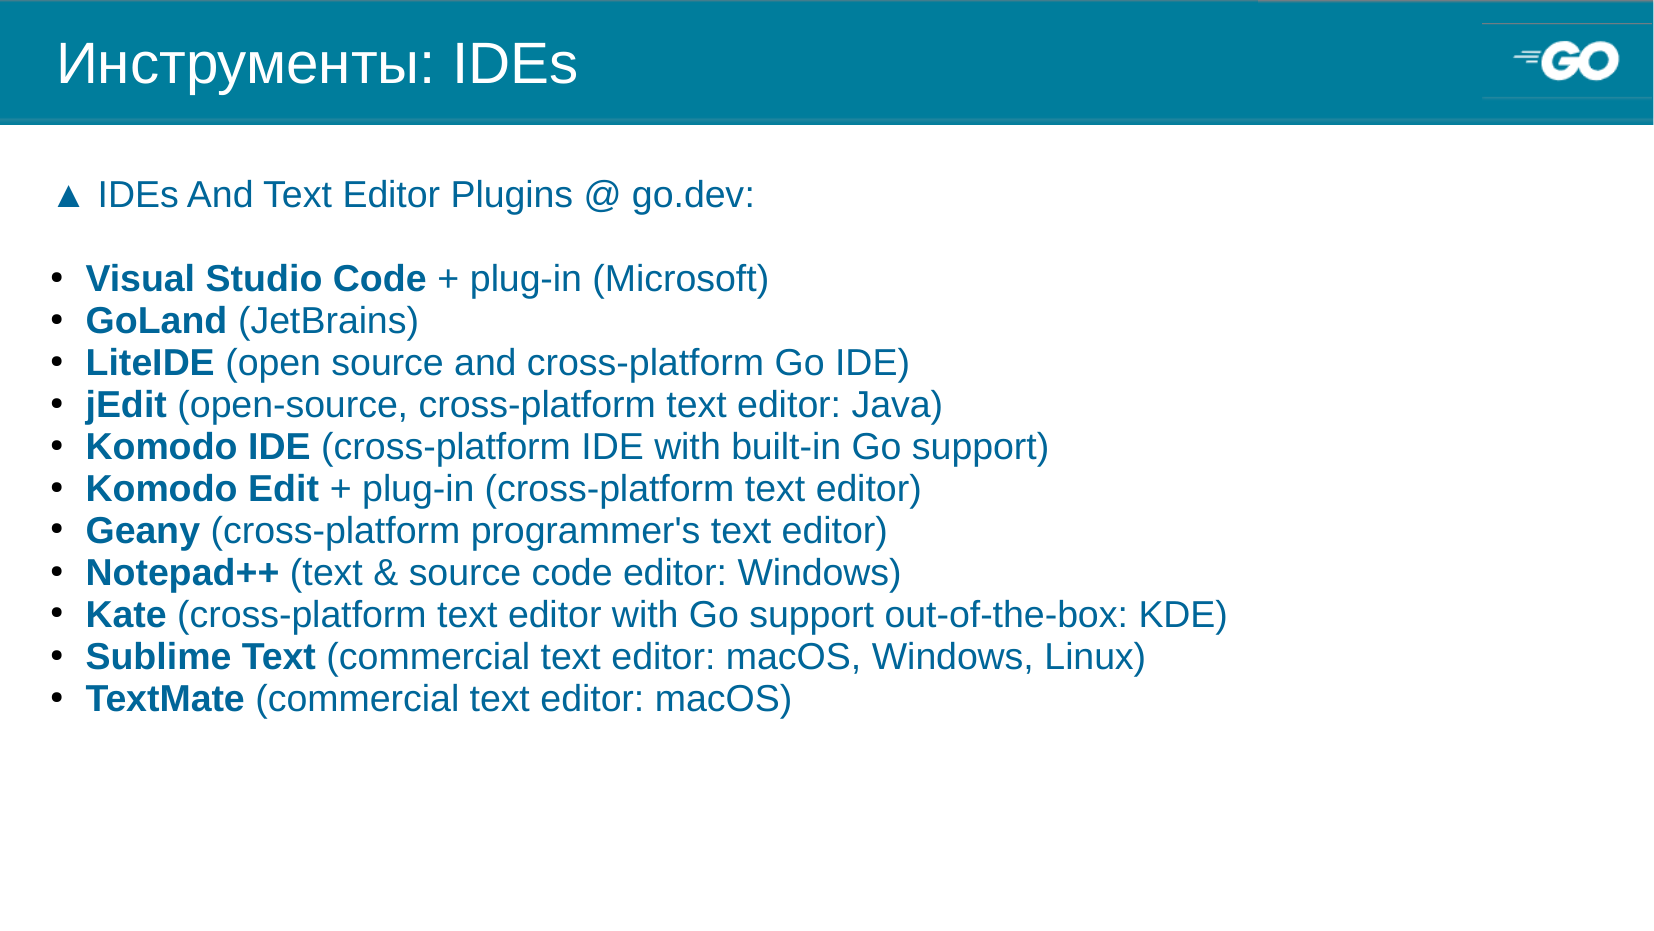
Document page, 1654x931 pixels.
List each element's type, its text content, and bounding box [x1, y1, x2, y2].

text_box Инструменты: IDEs [41, 23, 1495, 104]
text_box ▲ IDEs And Text Editor Plugins @ go.dev: Visual Studio Code + plug-in (Microsoft) GoLand (JetBrains) LiteIDE (open source and cross-platform Go IDE) jEdit (open-source, cross-platform text editor: Java) Komodo IDE (cross-platform IDE with built-in Go support) Komodo Edit + plug-in (cross-platform text editor) Geany (cross-platform programmer's text editor) Notepad++ (text & source code editor: Windows) Kate (cross-platform text editor with Go support out-of-the-box: KDE) Sublime Text (commercial text editor: macOS, Windows, Linux) TextMate (commercial text editor: macOS) [35, 124, 1619, 898]
picture [1542, 41, 1619, 81]
